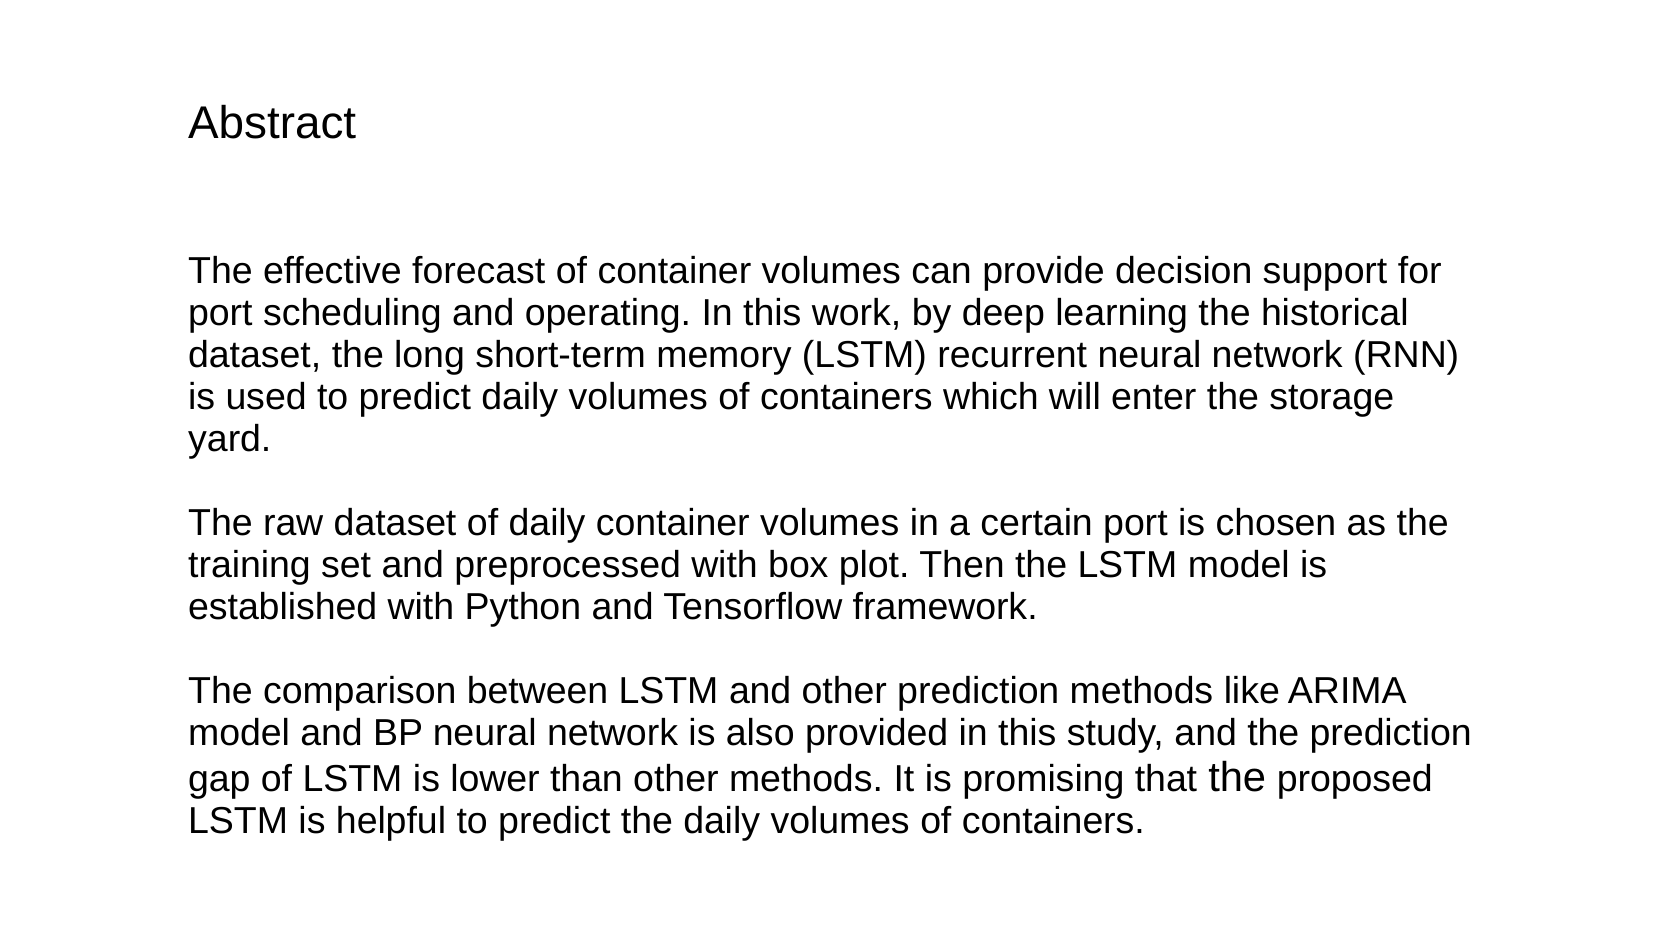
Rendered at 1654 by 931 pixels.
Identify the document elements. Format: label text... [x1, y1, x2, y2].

text_box Abstract The effective forecast of container volumes can provide decision support for port scheduling and operating. In this work, by deep learning the historical dataset, the long short-term memory (LSTM) recurrent neural network (RNN) is used to predict daily volumes of containers which will enter the storage yard. The raw dataset of daily container volumes in a certain port is chosen as the training set and preprocessed with box plot. Then the LSTM model is established with Python and Tensorflow framework. The comparison between LSTM and other prediction methods like ARIMA model and BP neural network is also provided in this study, and the prediction gap of LSTM is lower than other methods. It is promising that the proposed LSTM is helpful to predict the daily volumes of containers. [173, 90, 1501, 898]
